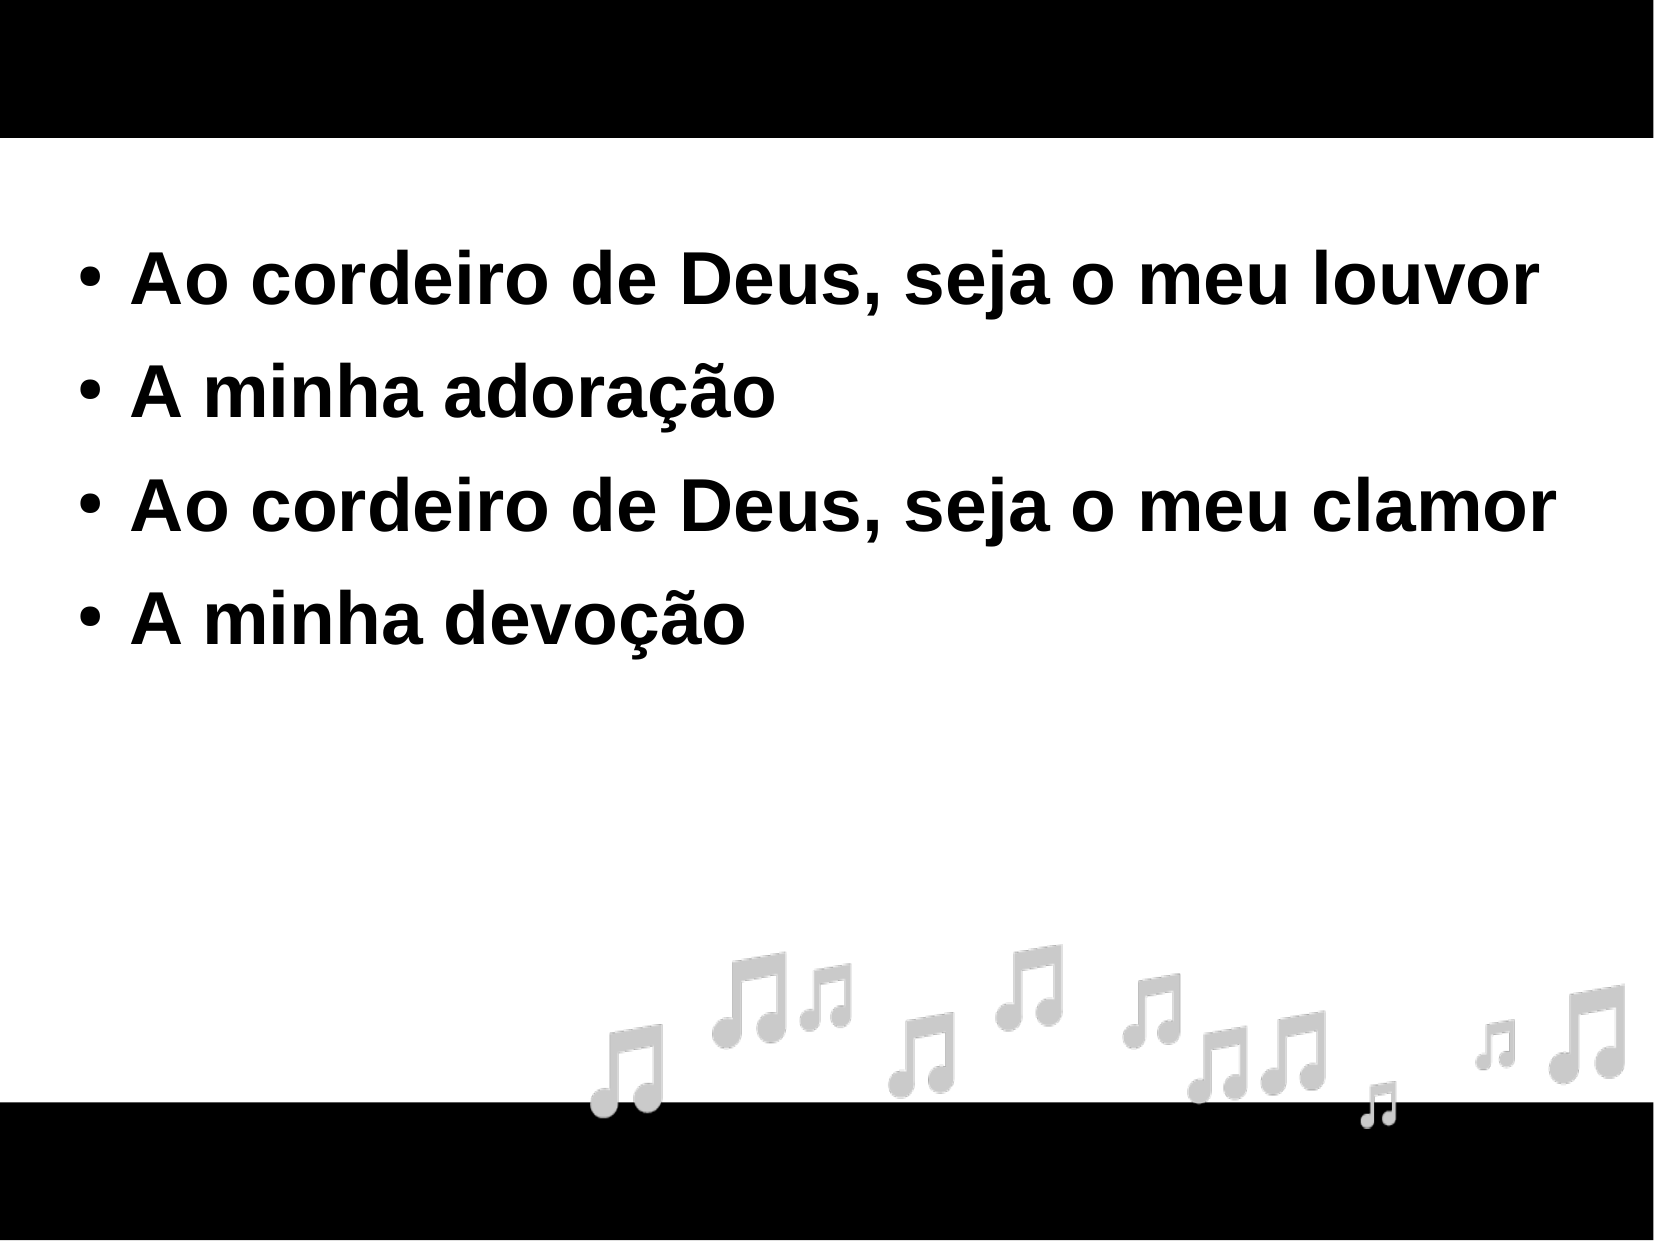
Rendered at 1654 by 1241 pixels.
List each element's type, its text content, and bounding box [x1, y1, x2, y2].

list Ao cordeiro de Deus, seja o meu louvor A minha adoração Ao cordeiro de Deus, seja o meu clamor A minha devoção [59, 236, 1595, 1024]
